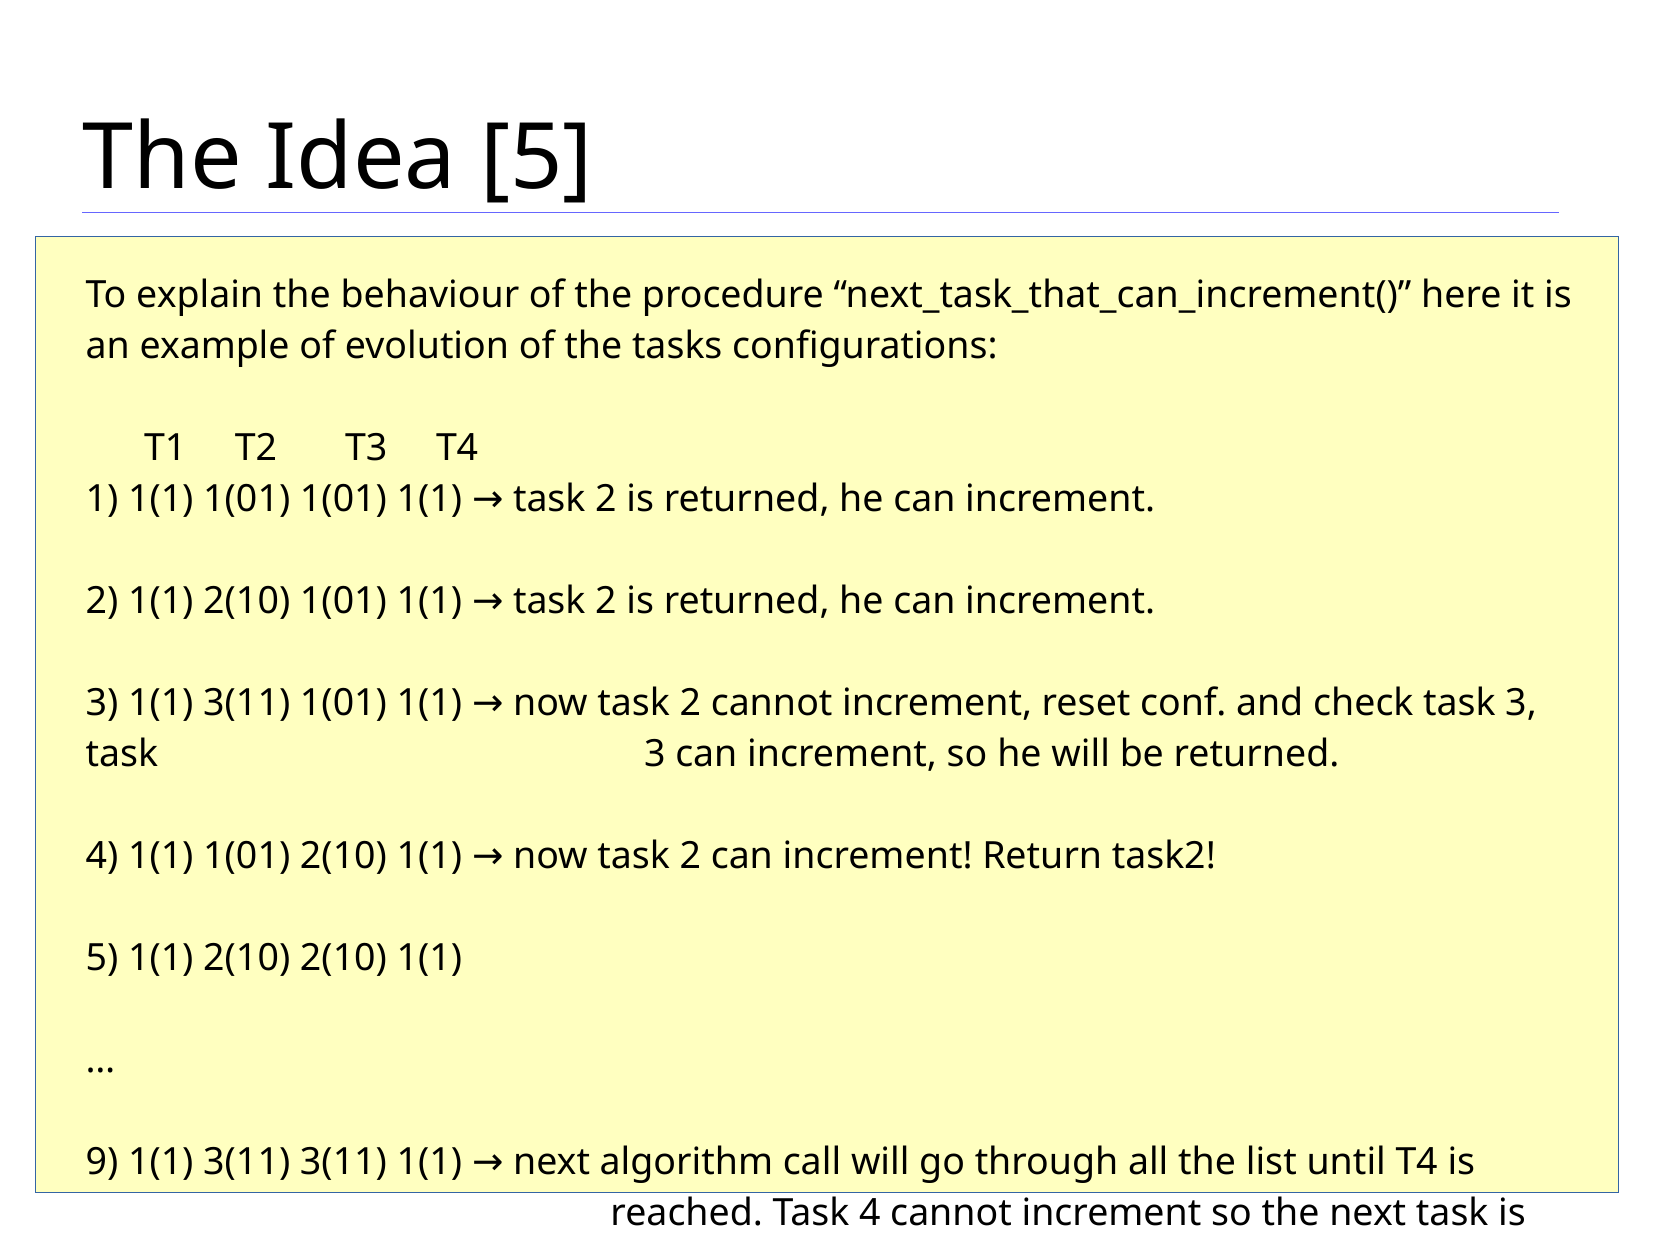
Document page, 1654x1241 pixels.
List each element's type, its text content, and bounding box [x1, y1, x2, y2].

text_box [35, 236, 1619, 1193]
title The Idea [5] [82, 49, 1571, 236]
text_box To explain the behaviour of the procedure “next_task_that_can_increment()” here it is an example of evolution of the tasks configurations: T1 T2 T3 T4 1) 1(1) 1(01) 1(01) 1(1) → task 2 is returned, he can increment. 2) 1(1) 2(10) 1(01) 1(1) → task 2 is returned, he can increment. 3) 1(1) 3(11) 1(01) 1(1) → now task 2 cannot increment, reset conf. and check task 3, task 3 can increment, so he will be returned. 4) 1(1) 1(01) 2(10) 1(1) → now task 2 can increment! Return task2! 5) 1(1) 2(10) 2(10) 1(1) … 9) 1(1) 3(11) 3(11) 1(1) → next algorithm call will go through all the list until T4 is reached. Task 4 cannot increment so the next task is considered, but the next task is null! So null will be returned. [70, 259, 1607, 1205]
